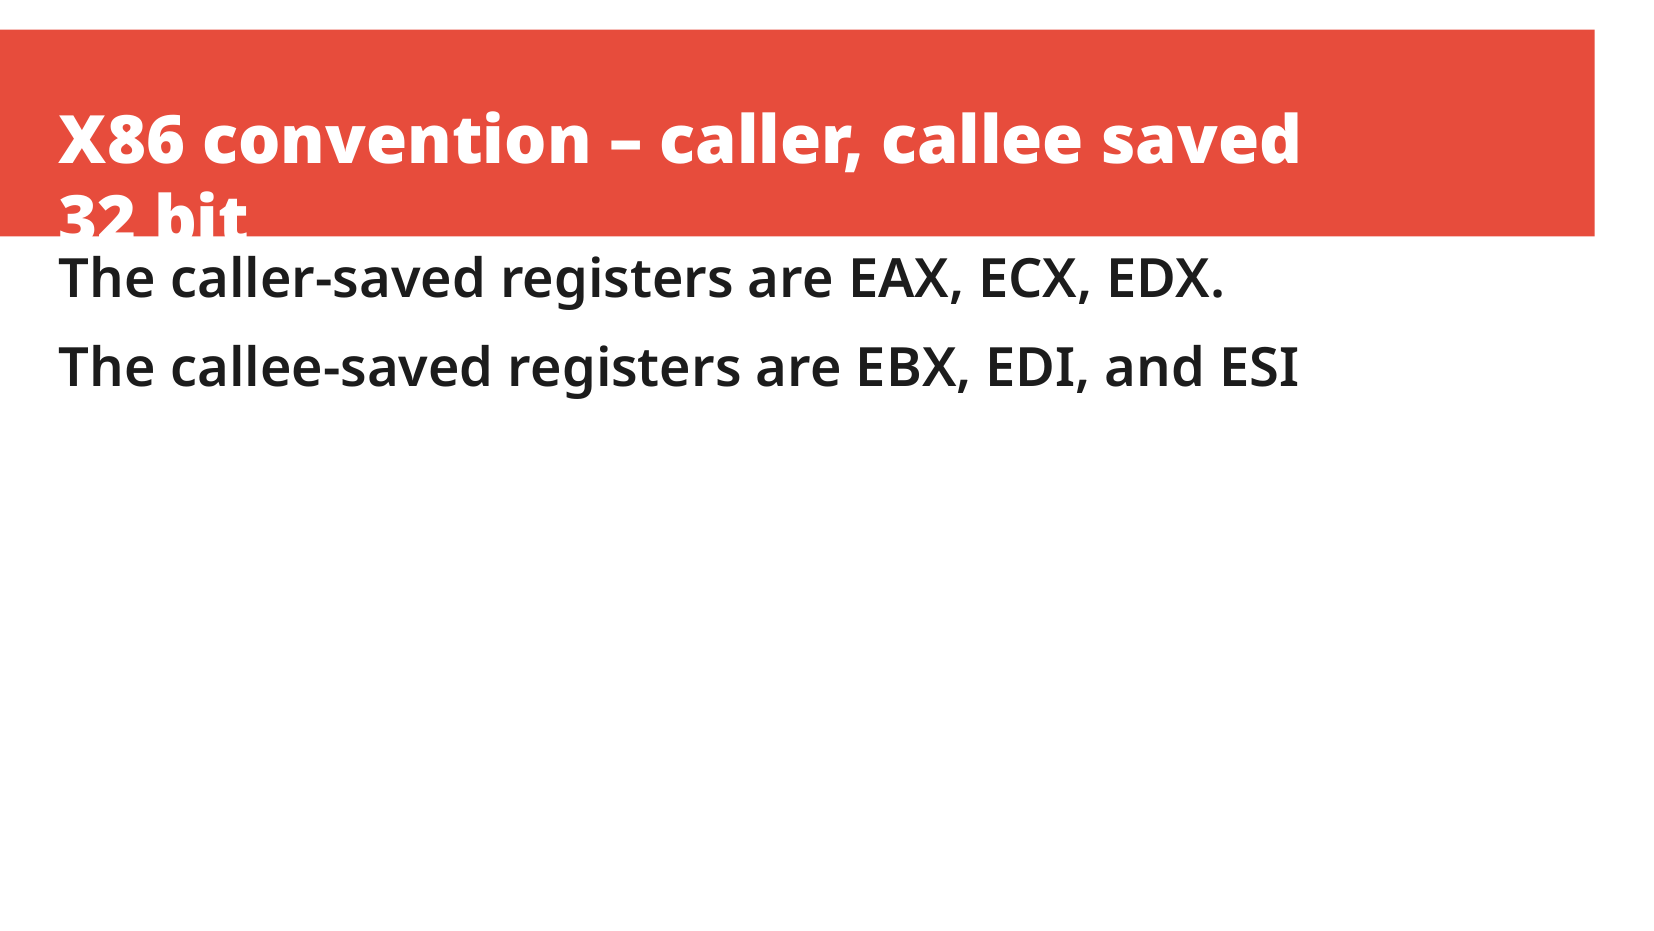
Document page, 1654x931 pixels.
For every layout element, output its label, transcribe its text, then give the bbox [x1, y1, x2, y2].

title X86 convention – caller, callee saved 32 bit [59, 97, 1595, 209]
list The caller-saved registers are EAX, ECX, EDX. The callee-saved registers are EBX, EDI, and ESI [59, 243, 1565, 820]
